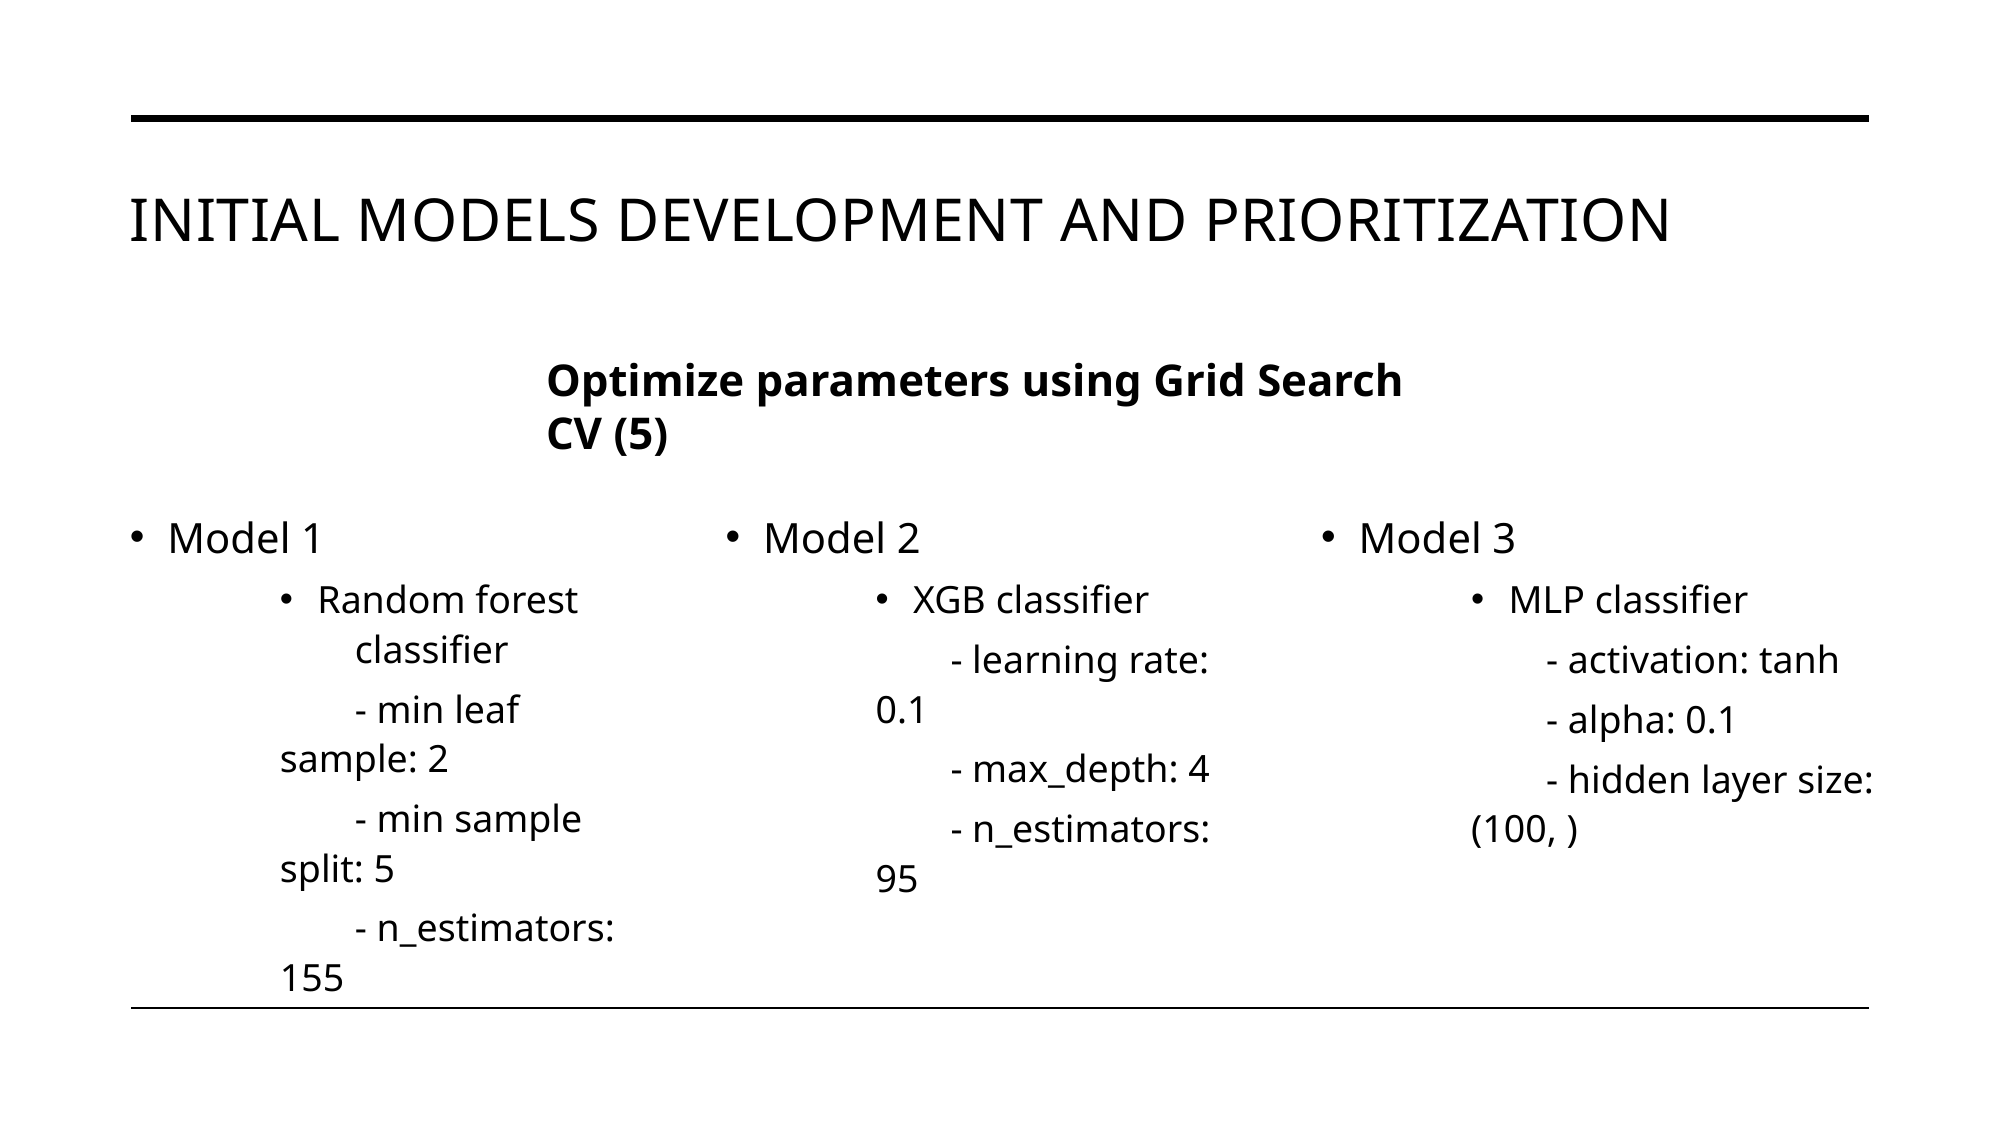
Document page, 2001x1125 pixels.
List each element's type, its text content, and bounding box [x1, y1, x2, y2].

list Model 1 Random forest classifier - min leaf sample: 2 - min sample split: 5 - n_estimators: 155 [114, 498, 678, 1039]
text_box Model 2 XGB classifier - learning rate: 0.1 - max_depth: 4 - n_estimators: 95 [710, 498, 1274, 1039]
text_box Model 3 MLP classifier - activation: tanh - alpha: 0.1 - hidden layer size: (100, ) [1306, 498, 1902, 1039]
title Initial Models development and prioritization [114, 174, 1869, 304]
text_box Optimize parameters using Grid Search CV (5) [531, 345, 1469, 414]
